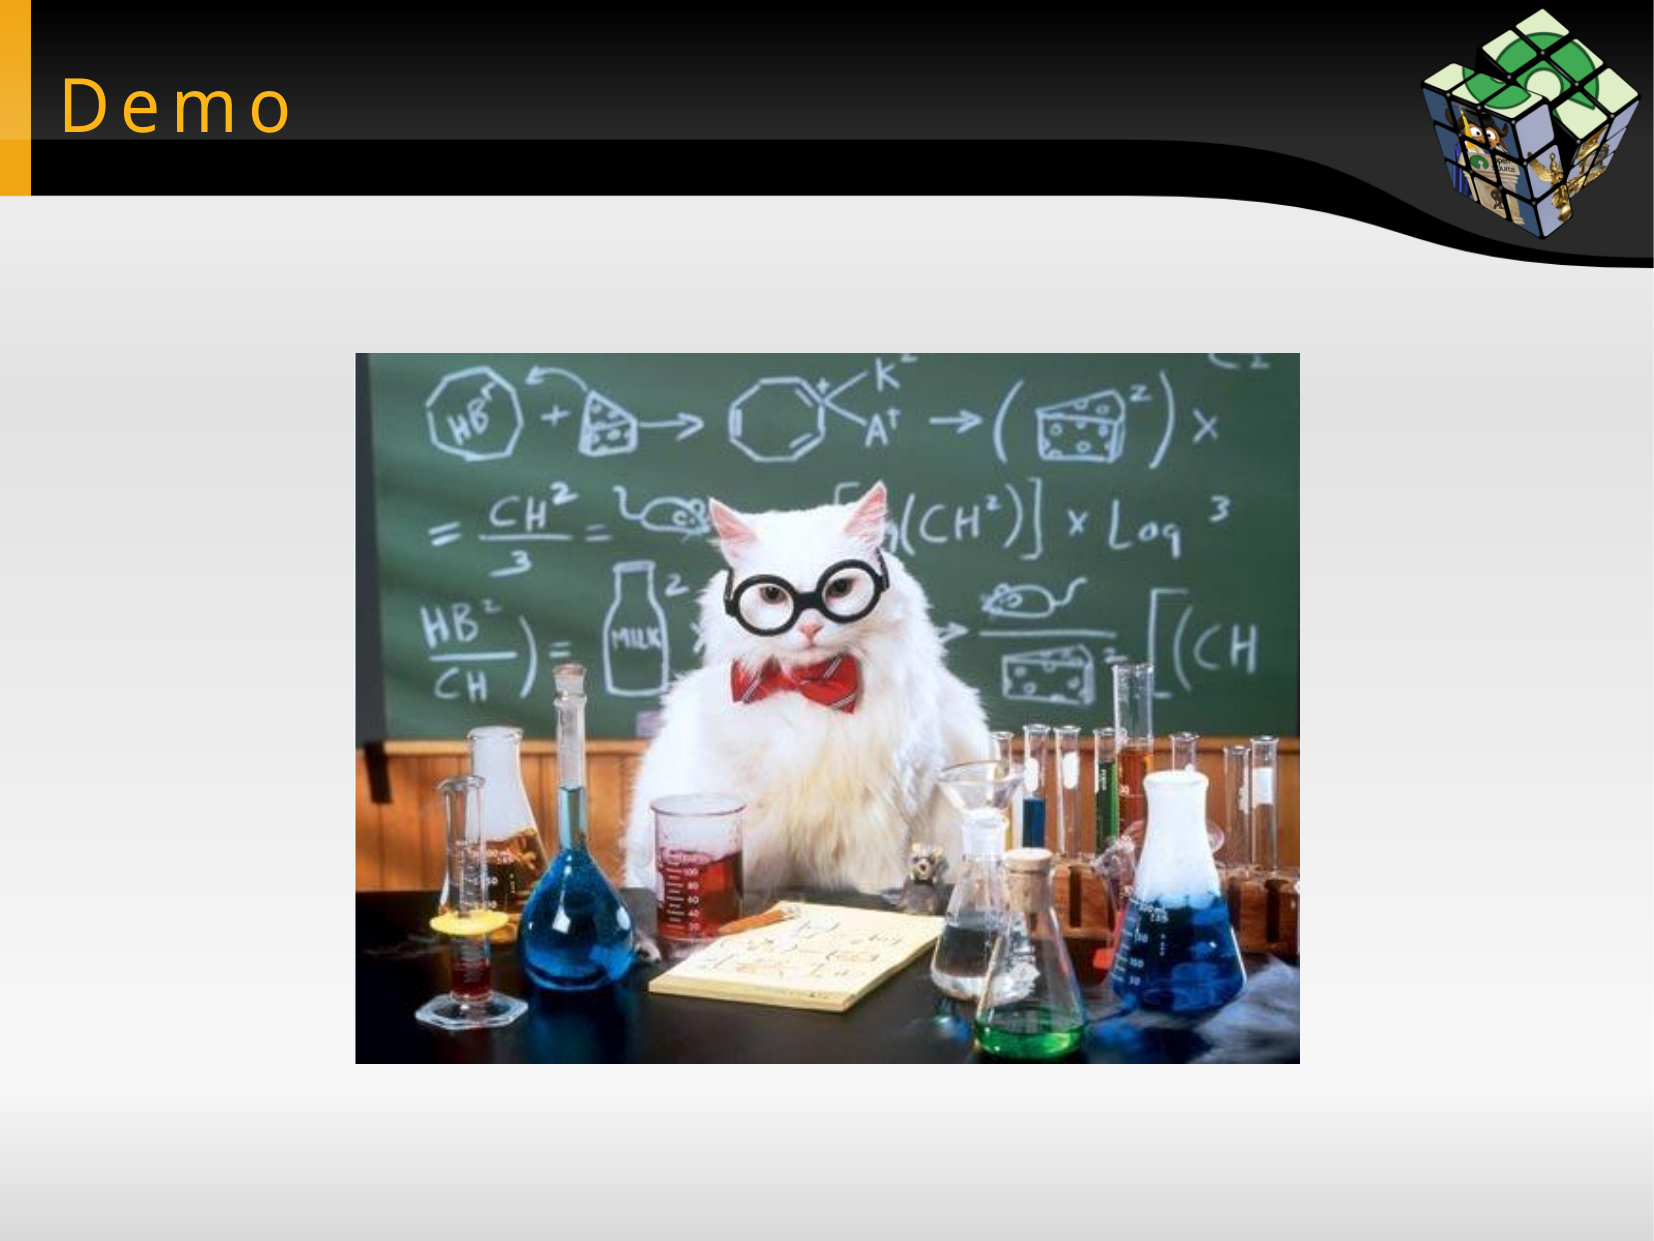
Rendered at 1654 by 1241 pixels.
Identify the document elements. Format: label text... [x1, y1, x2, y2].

title Demo [59, 29, 1270, 178]
picture [0, 0, 1654, 1241]
